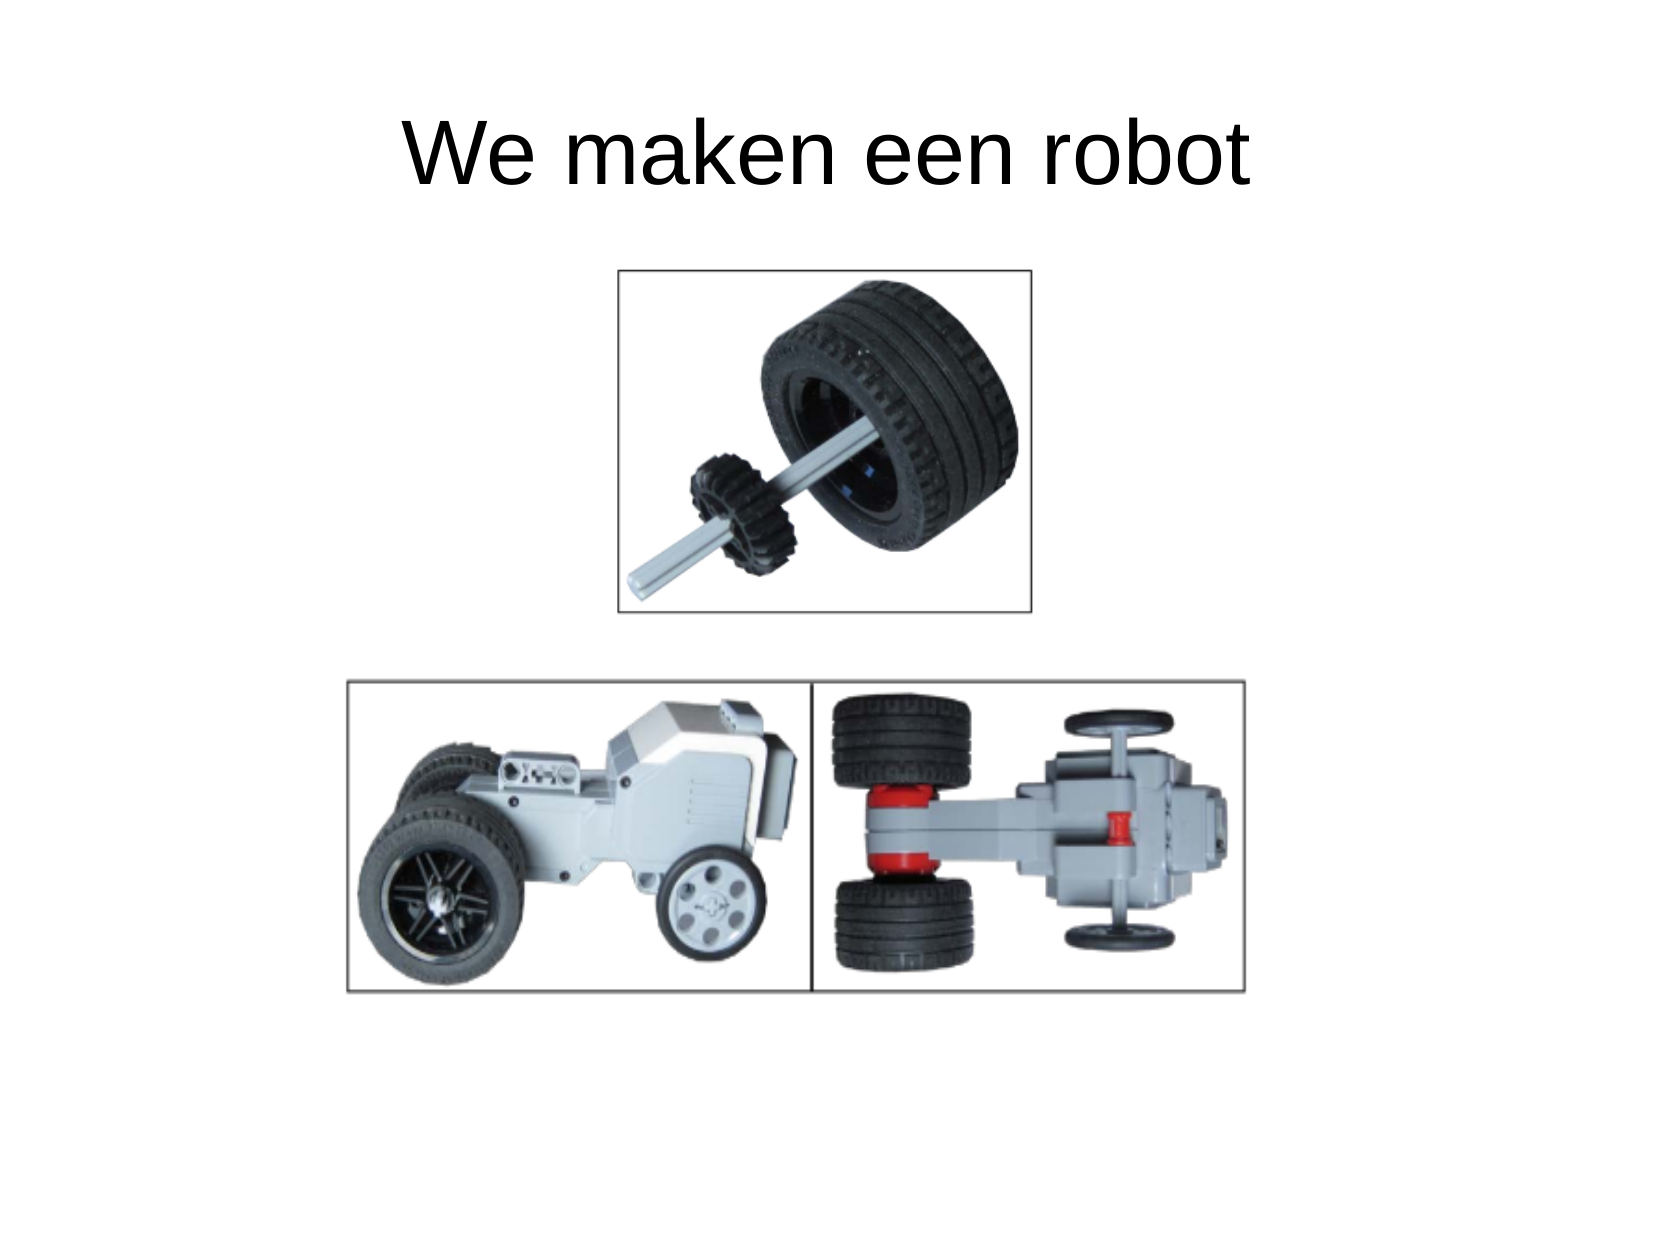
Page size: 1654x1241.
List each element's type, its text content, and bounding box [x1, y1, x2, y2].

title We maken een robot [82, 49, 1571, 257]
picture [330, 662, 1276, 1010]
picture [602, 256, 1042, 624]
